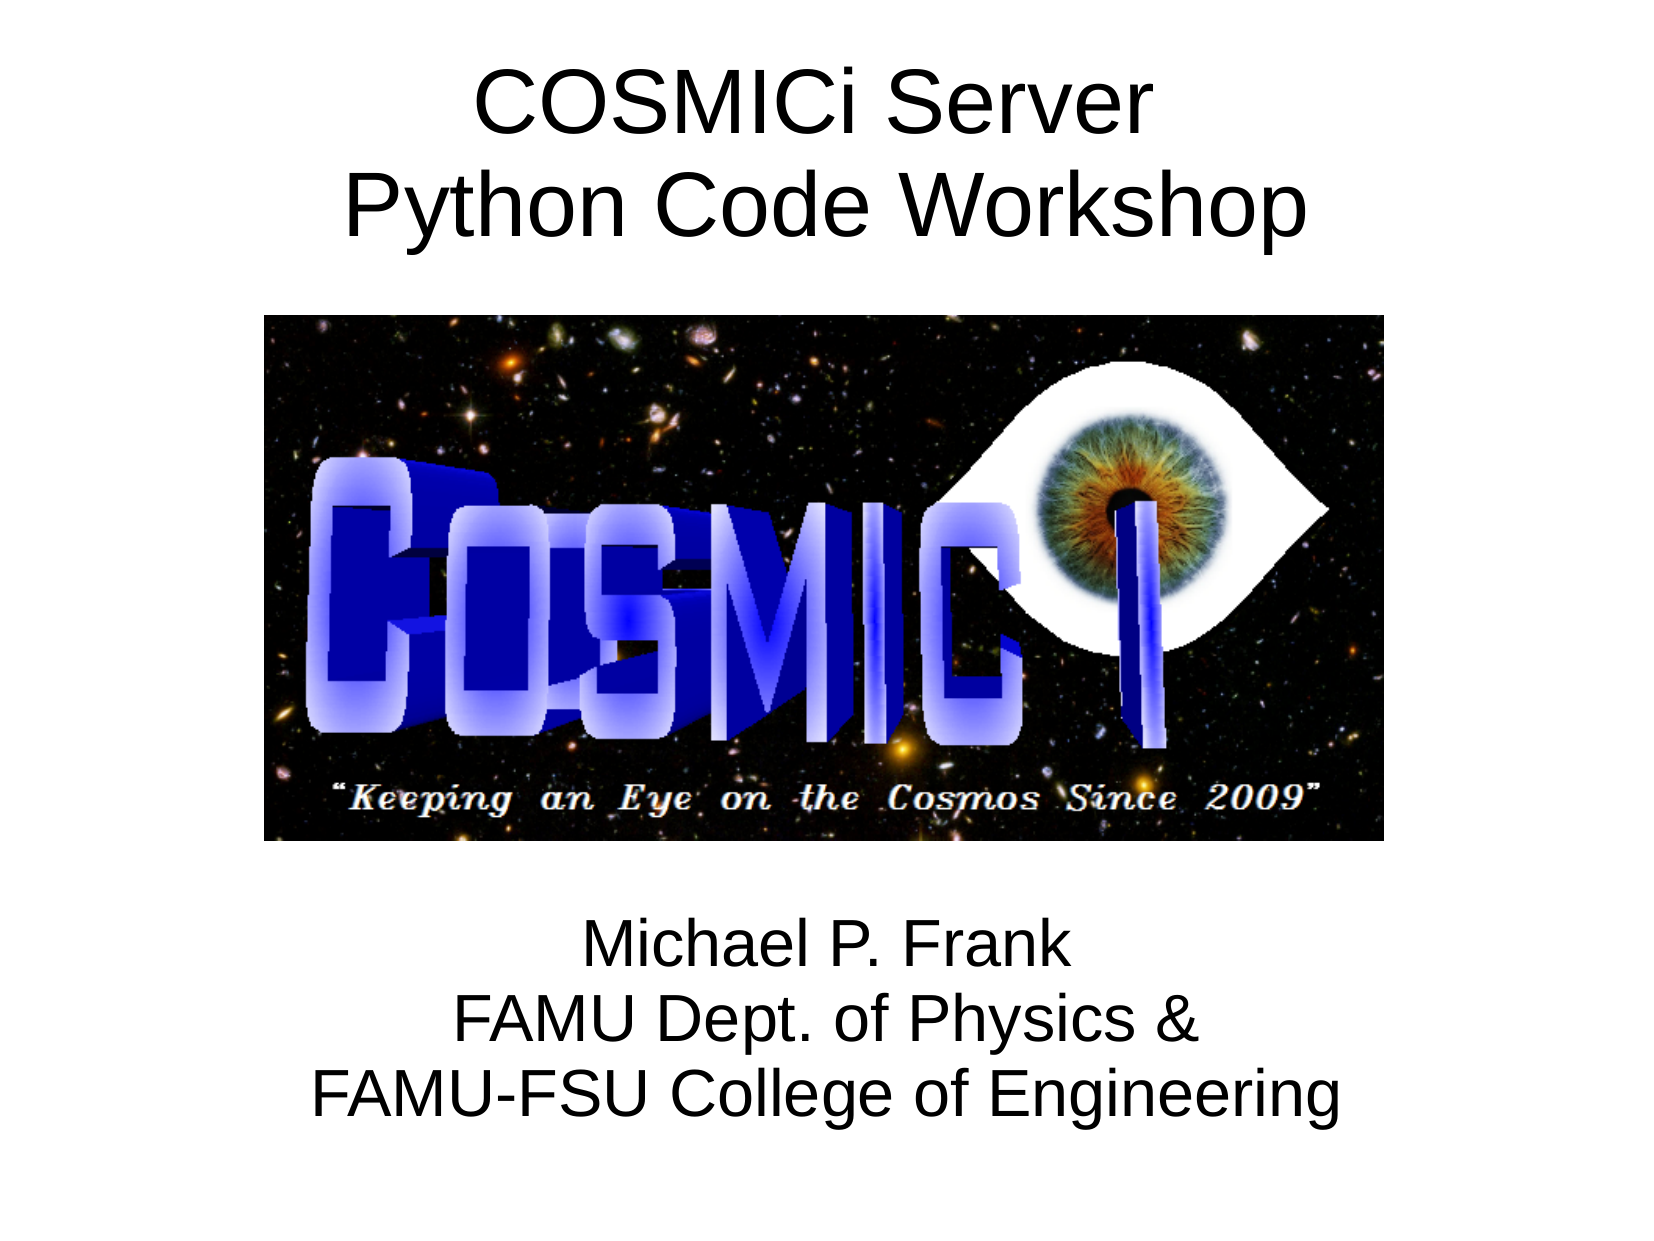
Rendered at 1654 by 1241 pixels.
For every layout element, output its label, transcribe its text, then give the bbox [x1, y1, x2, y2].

subtitle Michael P. Frank FAMU Dept. of Physics & FAMU-FSU College of Engineering [82, 873, 1571, 1164]
title COSMICi Server Python Code Workshop [82, 50, 1571, 256]
picture [264, 315, 1384, 841]
